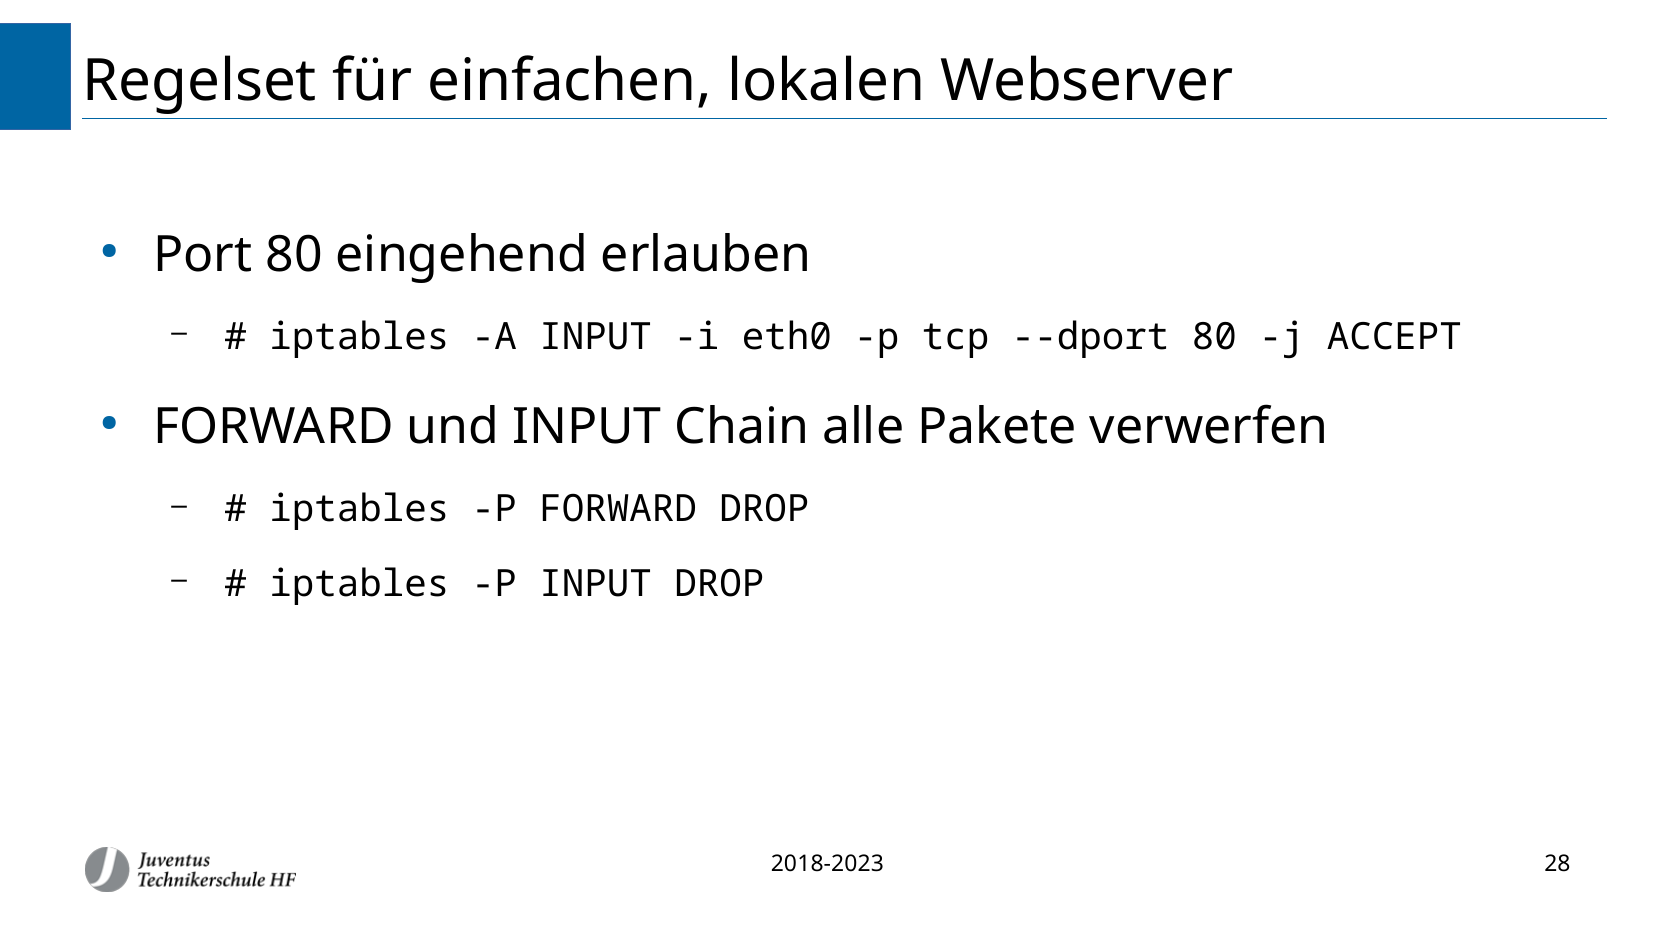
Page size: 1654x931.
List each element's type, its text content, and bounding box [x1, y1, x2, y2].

list Port 80 eingehend erlauben # iptables -A INPUT -i eth0 -p tcp --dport 80 -j ACCEPT FORWARD und INPUT Chain alle Pakete verwerfen # iptables -P FORWARD DROP # iptables -P INPUT DROP [82, 217, 1571, 758]
title Regelset für einfachen, lokalen Webserver [82, 37, 1571, 119]
picture [85, 847, 296, 892]
